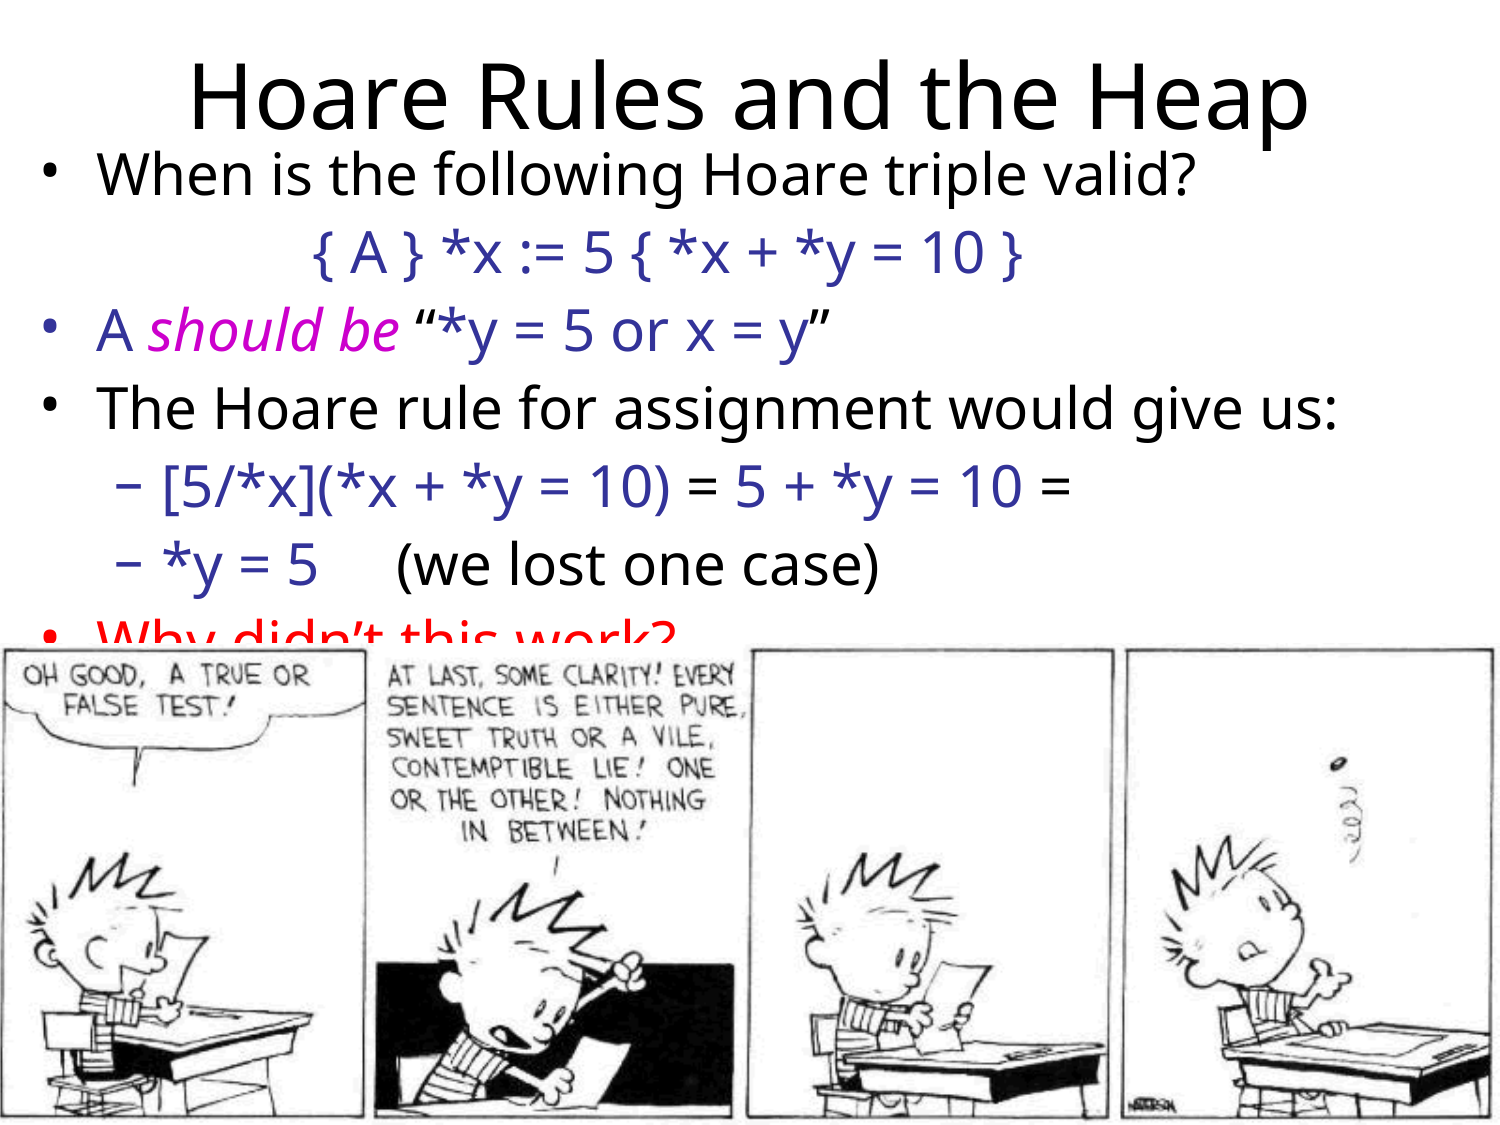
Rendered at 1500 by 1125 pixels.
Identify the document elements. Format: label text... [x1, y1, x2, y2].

title Hoare Rules and the Heap [24, 0, 1476, 137]
list When is the following Hoare triple valid? { A } *x := 5 { *x + *y = 10 } A should be “*y = 5 or x = y” The Hoare rule for assignment would give us: [5/*x](*x + *y = 10) = 5 + *y = 10 = *y = 5 (we lost one case) Why didn’t this work? [24, 137, 1476, 643]
picture [0, 643, 1500, 1125]
